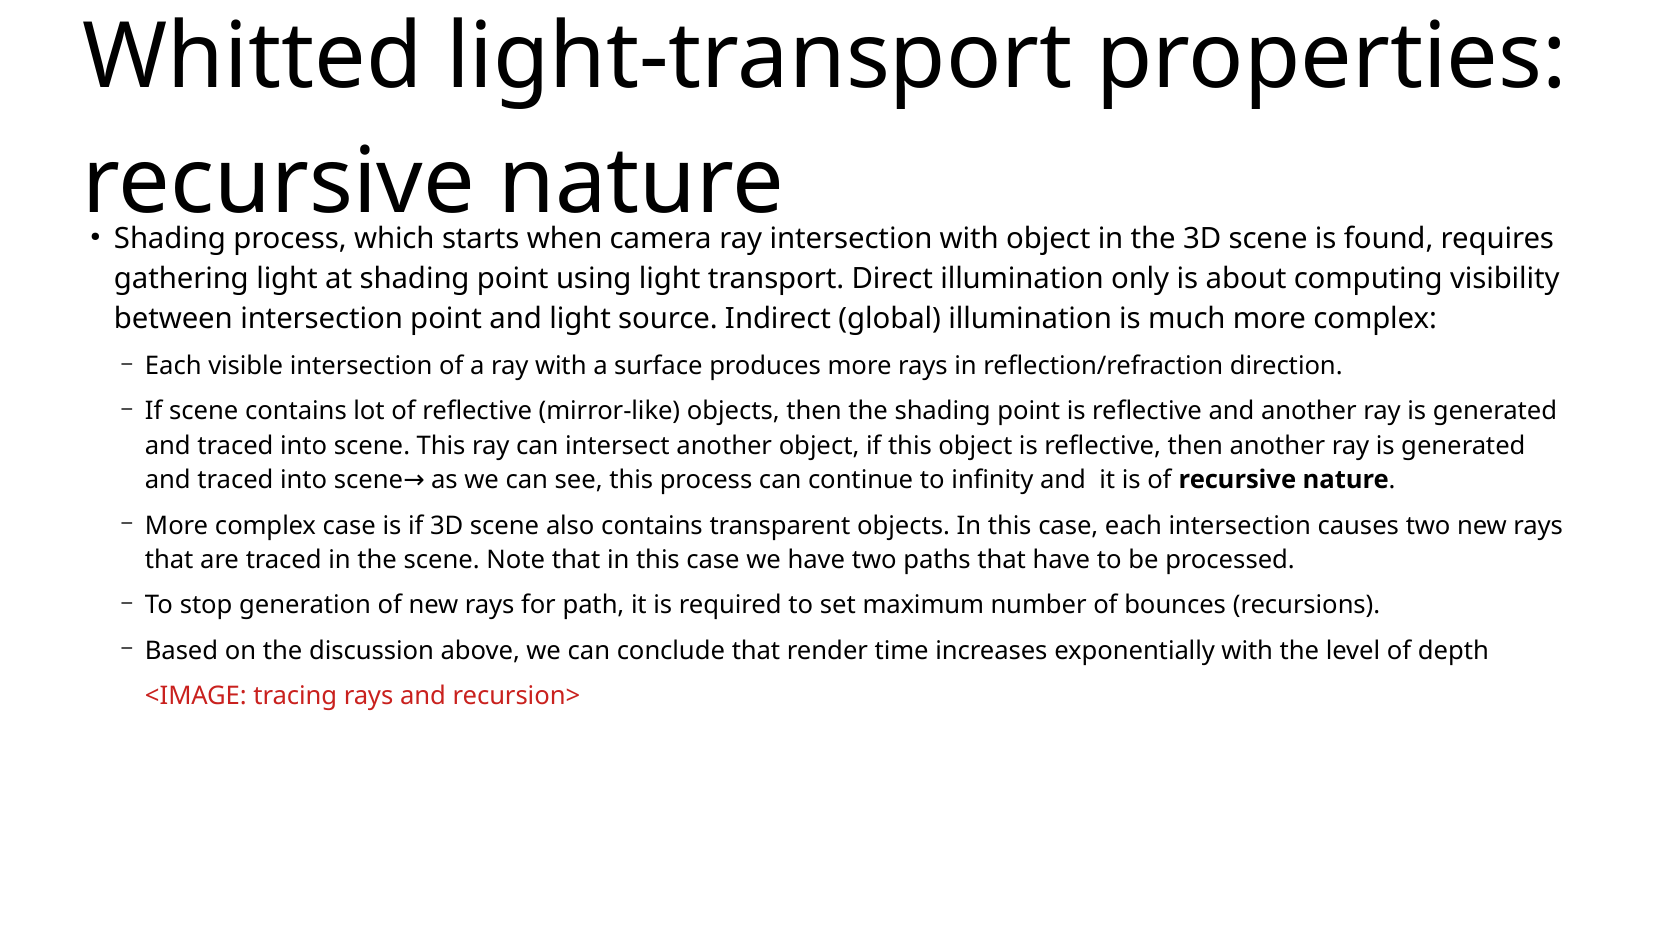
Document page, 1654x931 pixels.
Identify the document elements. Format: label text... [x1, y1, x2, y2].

list Shading process, which starts when camera ray intersection with object in the 3D scene is found, requires gathering light at shading point using light transport. Direct illumination only is about computing visibility between intersection point and light source. Indirect (global) illumination is much more complex: Each visible intersection of a ray with a surface produces more rays in reflection/refraction direction. If scene contains lot of reflective (mirror-like) objects, then the shading point is reflective and another ray is generated and traced into scene. This ray can intersect another object, if this object is reflective, then another ray is generated and traced into scene→ as we can see, this process can continue to infinity and it is of recursive nature. More complex case is if 3D scene also contains transparent objects. In this case, each intersection causes two new rays that are traced in the scene. Note that in this case we have two paths that have to be processed. To stop generation of new rays for path, it is required to set maximum number of bounces (recursions). Based on the discussion above, we can conclude that render time increases exponentially with the level of depth <IMAGE: tracing rays and recursion> [82, 217, 1571, 758]
title Whitted light-transport properties: recursive nature [82, 0, 1571, 217]
